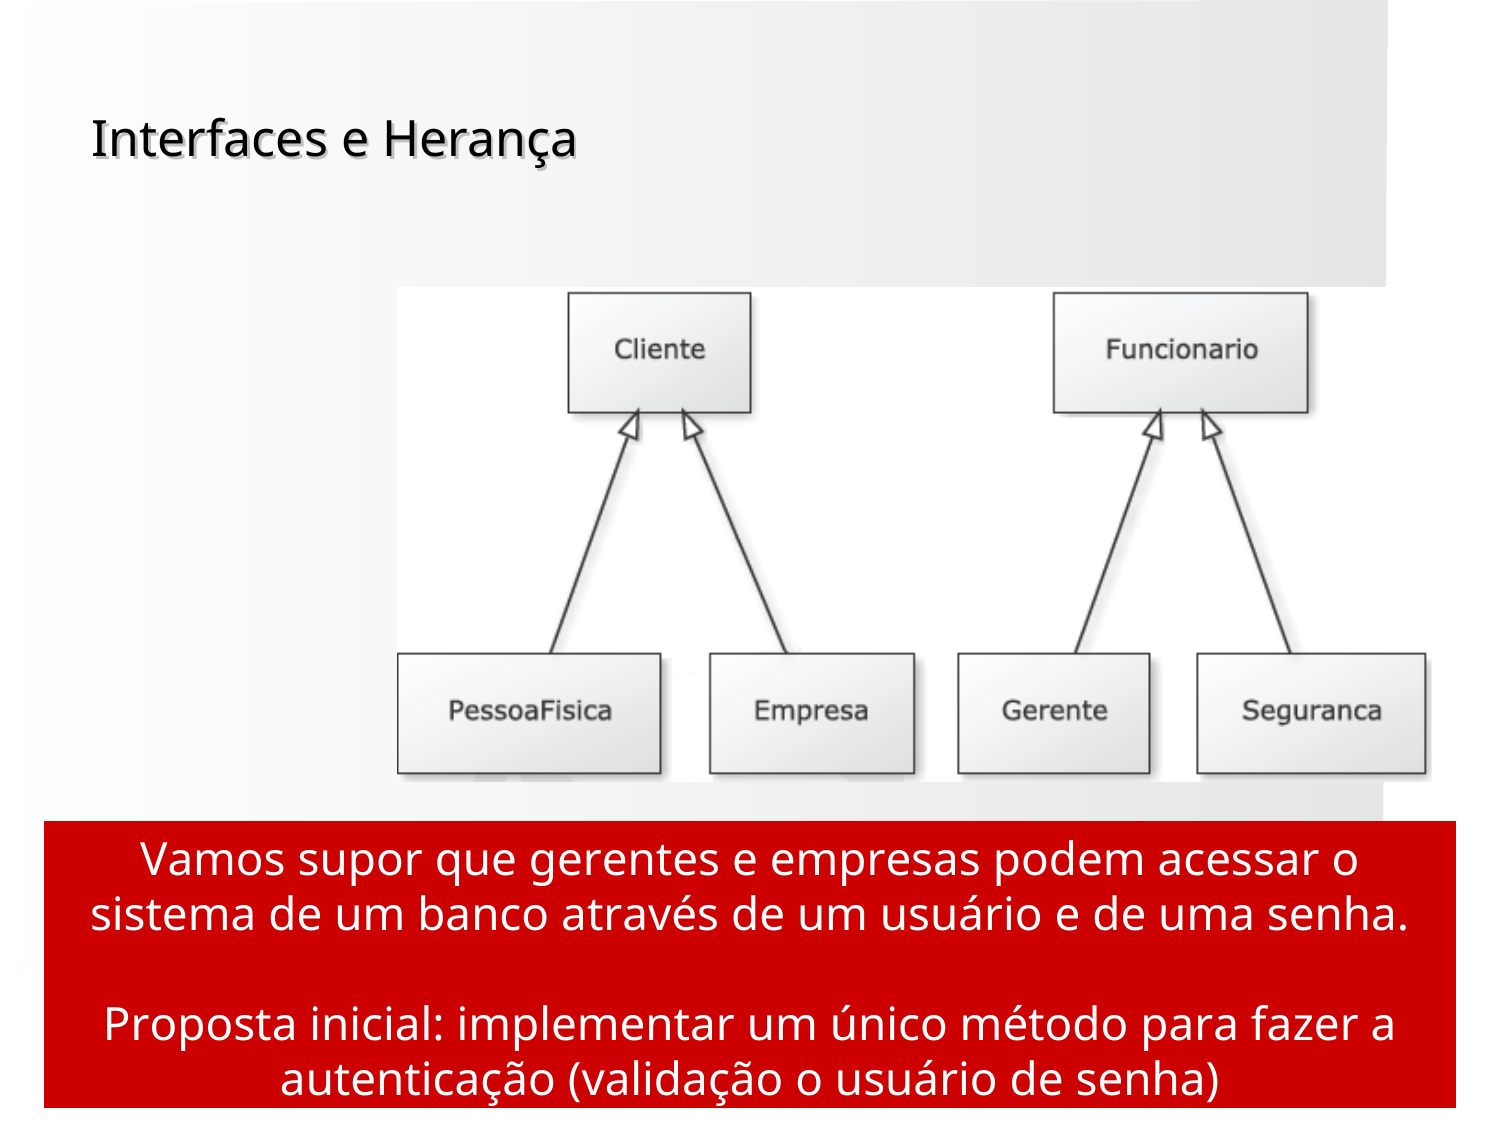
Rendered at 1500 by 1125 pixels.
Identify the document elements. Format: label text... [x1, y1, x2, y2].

text_box Vamos supor que gerentes e empresas podem acessar o sistema de um banco através de um usuário e de uma senha. Proposta inicial: implementar um único método para fazer a autenticação (validação o usuário de senha) [45, 822, 1455, 1107]
title Interfaces e Herança [76, 42, 1427, 231]
picture [397, 287, 1434, 783]
